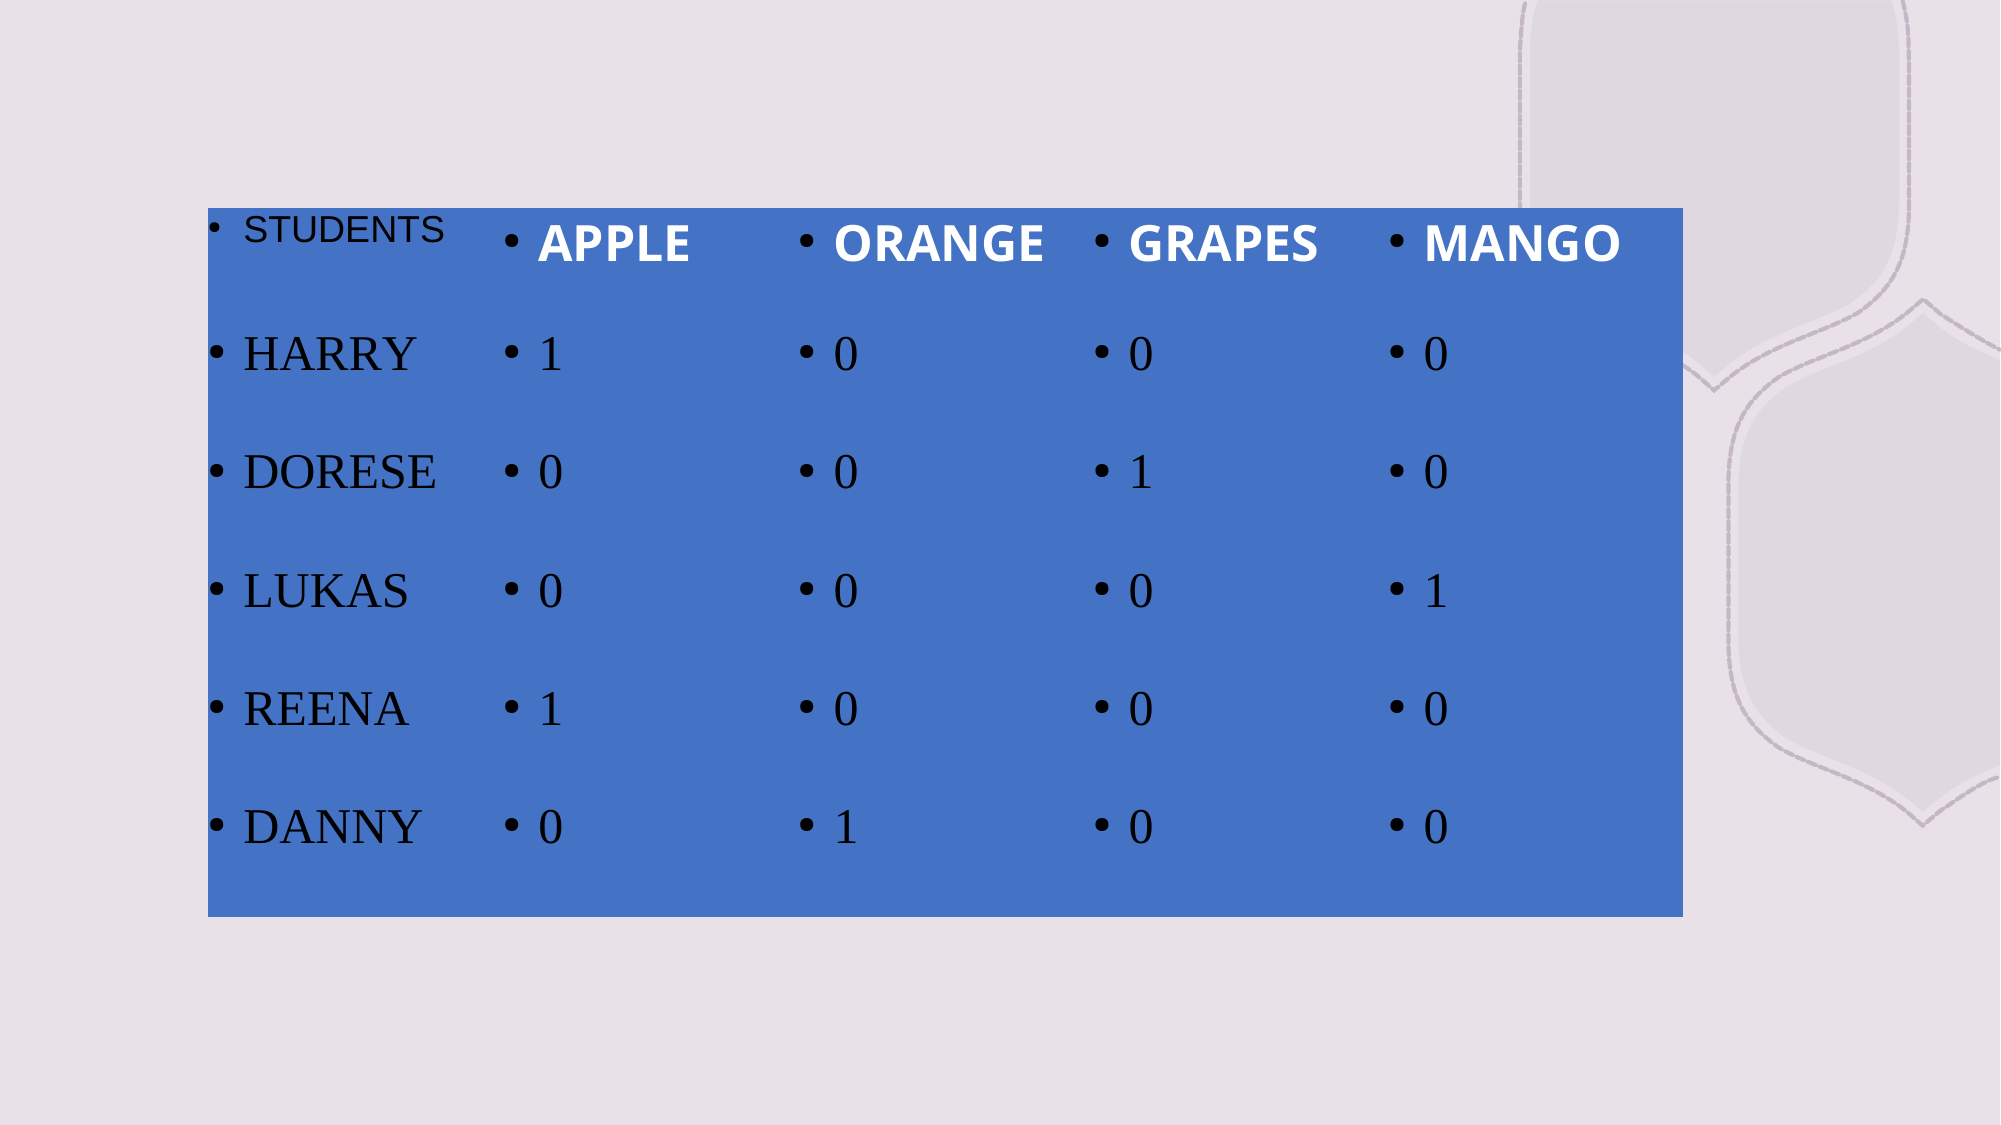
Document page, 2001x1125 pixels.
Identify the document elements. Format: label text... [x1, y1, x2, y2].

table_cell 0 [798, 326, 1093, 444]
table_cell 0 [1388, 799, 1683, 917]
table_header MANGO [1388, 208, 1683, 326]
table_cell 1 [1093, 444, 1388, 563]
table_cell 0 [1388, 326, 1683, 444]
table_cell 0 [798, 563, 1093, 681]
table_cell 0 [503, 799, 798, 917]
table_cell 1 [503, 326, 798, 444]
table_cell 1 [1388, 563, 1683, 681]
table_cell 1 [798, 799, 1093, 917]
table_header GRAPES [1093, 208, 1388, 326]
table_cell DANNY [208, 799, 503, 917]
table_cell 0 [798, 681, 1093, 799]
table_cell 0 [1388, 681, 1683, 799]
table_cell LUKAS [208, 563, 503, 681]
table_cell 0 [1388, 444, 1683, 563]
table_cell 0 [1093, 326, 1388, 444]
table_cell 0 [798, 444, 1093, 563]
table_cell 0 [1093, 563, 1388, 681]
table_header ORANGE [798, 208, 1093, 326]
table_cell DORESE [208, 444, 503, 563]
table_cell 0 [503, 563, 798, 681]
table_header STUDENTS [208, 208, 503, 326]
table_cell 0 [1093, 799, 1388, 917]
table_cell 0 [1093, 681, 1388, 799]
table_header APPLE [503, 208, 798, 326]
table_cell HARRY [208, 326, 503, 444]
table_cell 1 [503, 681, 798, 799]
table_cell REENA [208, 681, 503, 799]
table_cell 0 [503, 444, 798, 563]
